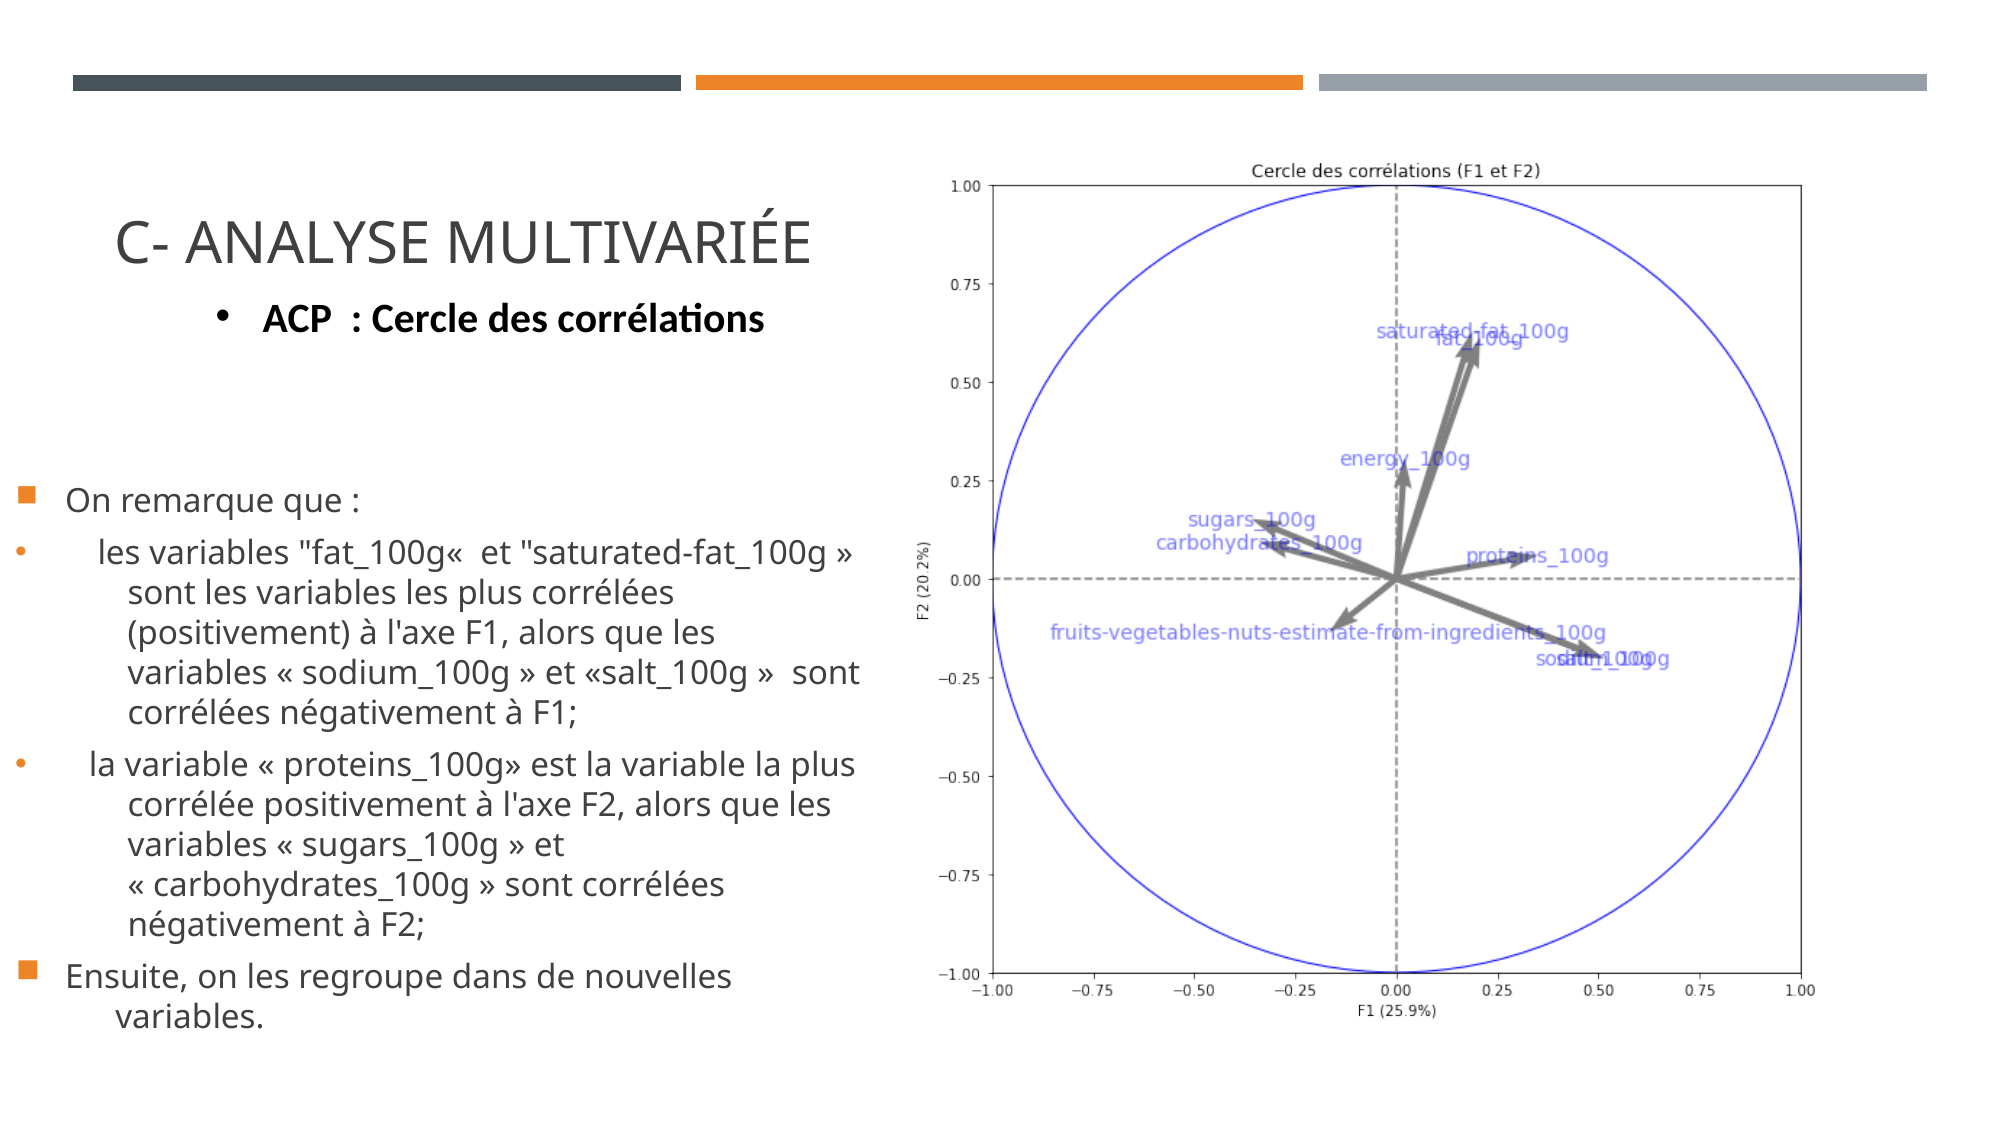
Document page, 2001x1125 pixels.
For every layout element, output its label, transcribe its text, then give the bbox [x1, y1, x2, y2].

text_box C- Analyse MULTIVARIée [100, 115, 908, 283]
list On remarque que : les variables "fat_100g« et "saturated-fat_100g » sont les variables les plus corrélées (positivement) à l'axe F1, alors que les variables « sodium_100g » et «salt_100g » sont corrélées négativement à F1; la variable « proteins_100g» est la variable la plus corrélée positivement à l'axe F2, alors que les variables « sugars_100g » et « carbohydrates_100g » sont corrélées négativement à F2; Ensuite, on les regroupe dans de nouvelles variables. [0, 416, 880, 1098]
text_box ACP : Cercle des corrélations [200, 282, 907, 349]
picture [907, 153, 1827, 1028]
